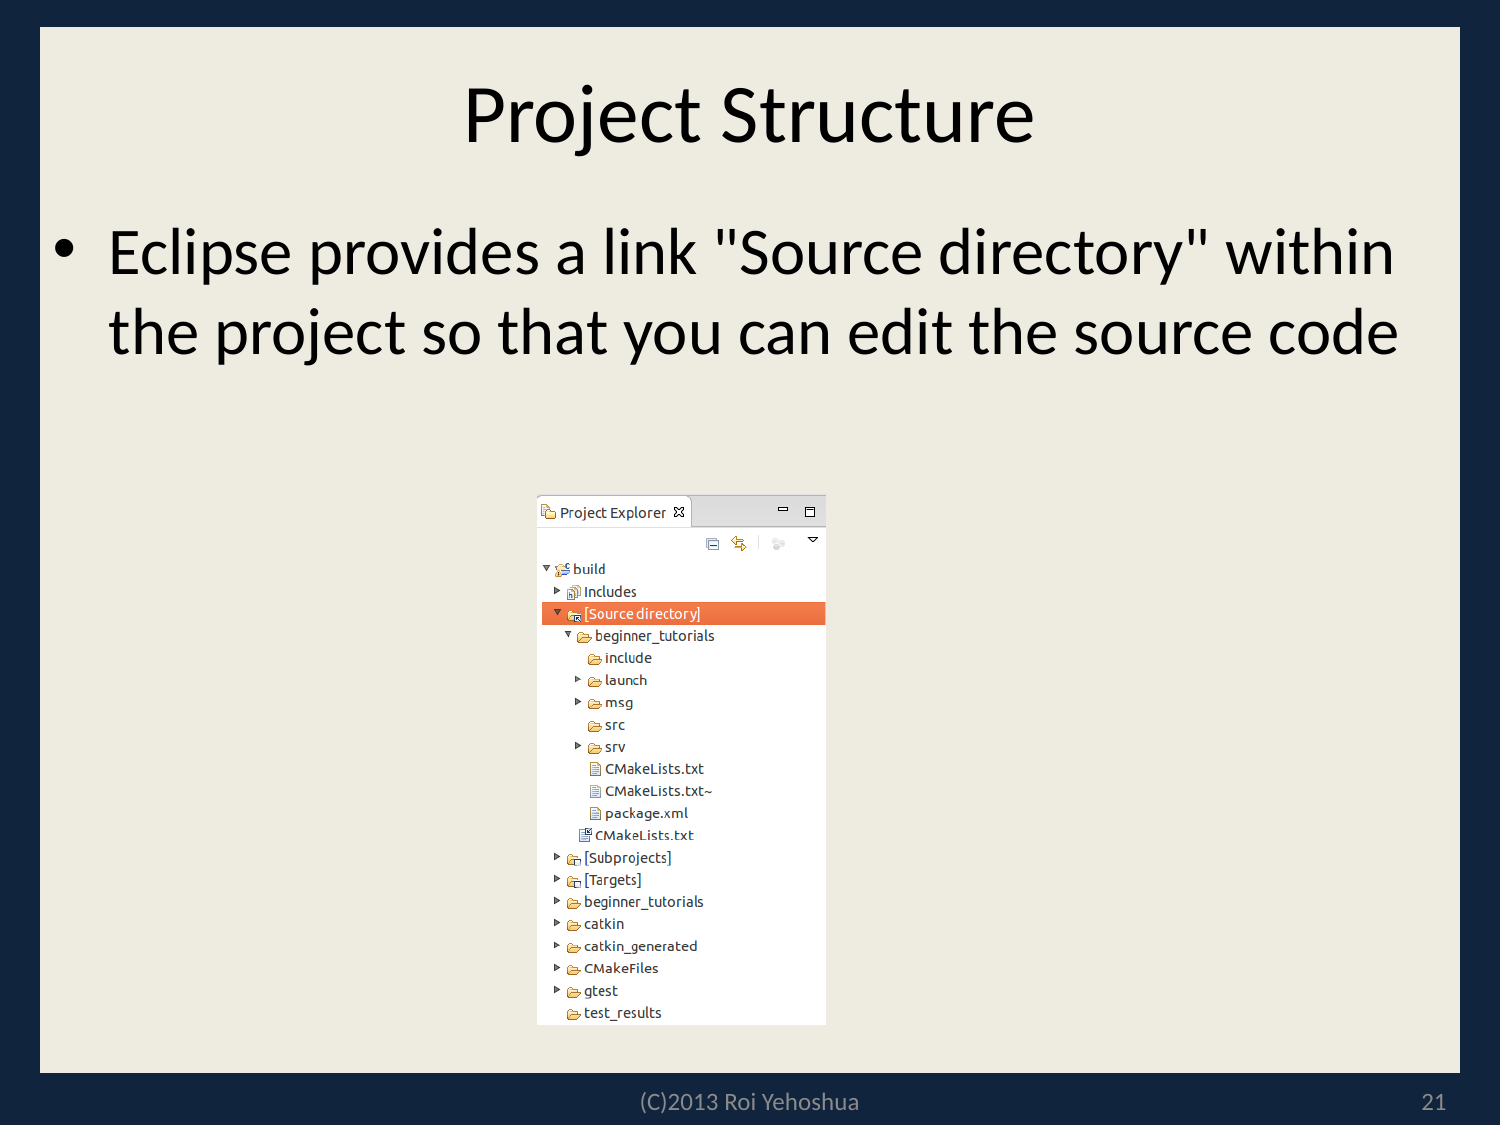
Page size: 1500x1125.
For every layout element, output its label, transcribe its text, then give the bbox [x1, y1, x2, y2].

footer (C)2013 Roi Yehoshua [512, 1074, 988, 1125]
list Eclipse provides a link "Source directory" within the project so that you can edit the source code [37, 200, 1463, 1080]
slide_number <number> [1111, 1074, 1462, 1125]
title Project Structure [37, 31, 1463, 188]
picture [537, 494, 826, 1025]
